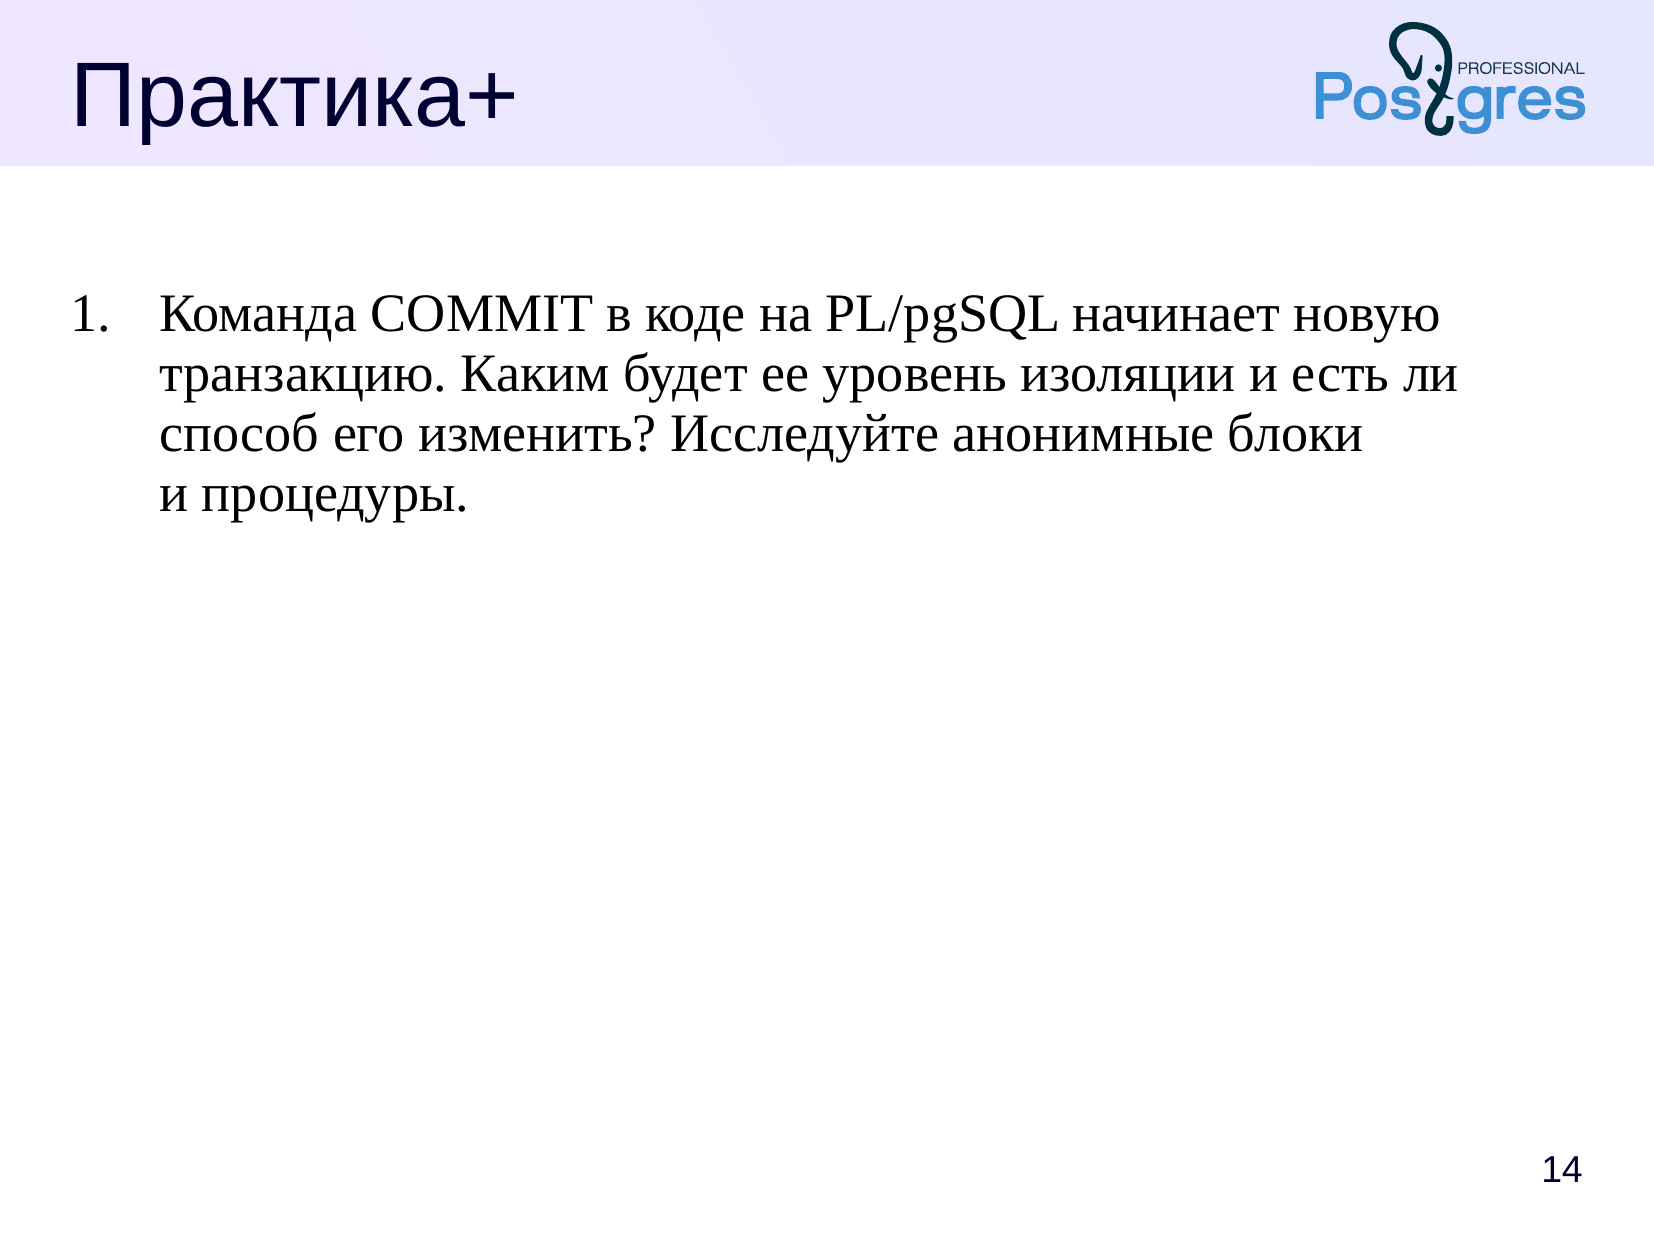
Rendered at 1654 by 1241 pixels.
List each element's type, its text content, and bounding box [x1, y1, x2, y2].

list Команда COMMIT в коде на PL/pgSQL начинает новую транзакцию. Каким будет ее уровень изоляции и есть ли способ его изменить? Исследуйте анонимные блоки и процедуры. [70, 283, 1583, 1134]
title Практика+ [70, 43, 1241, 147]
